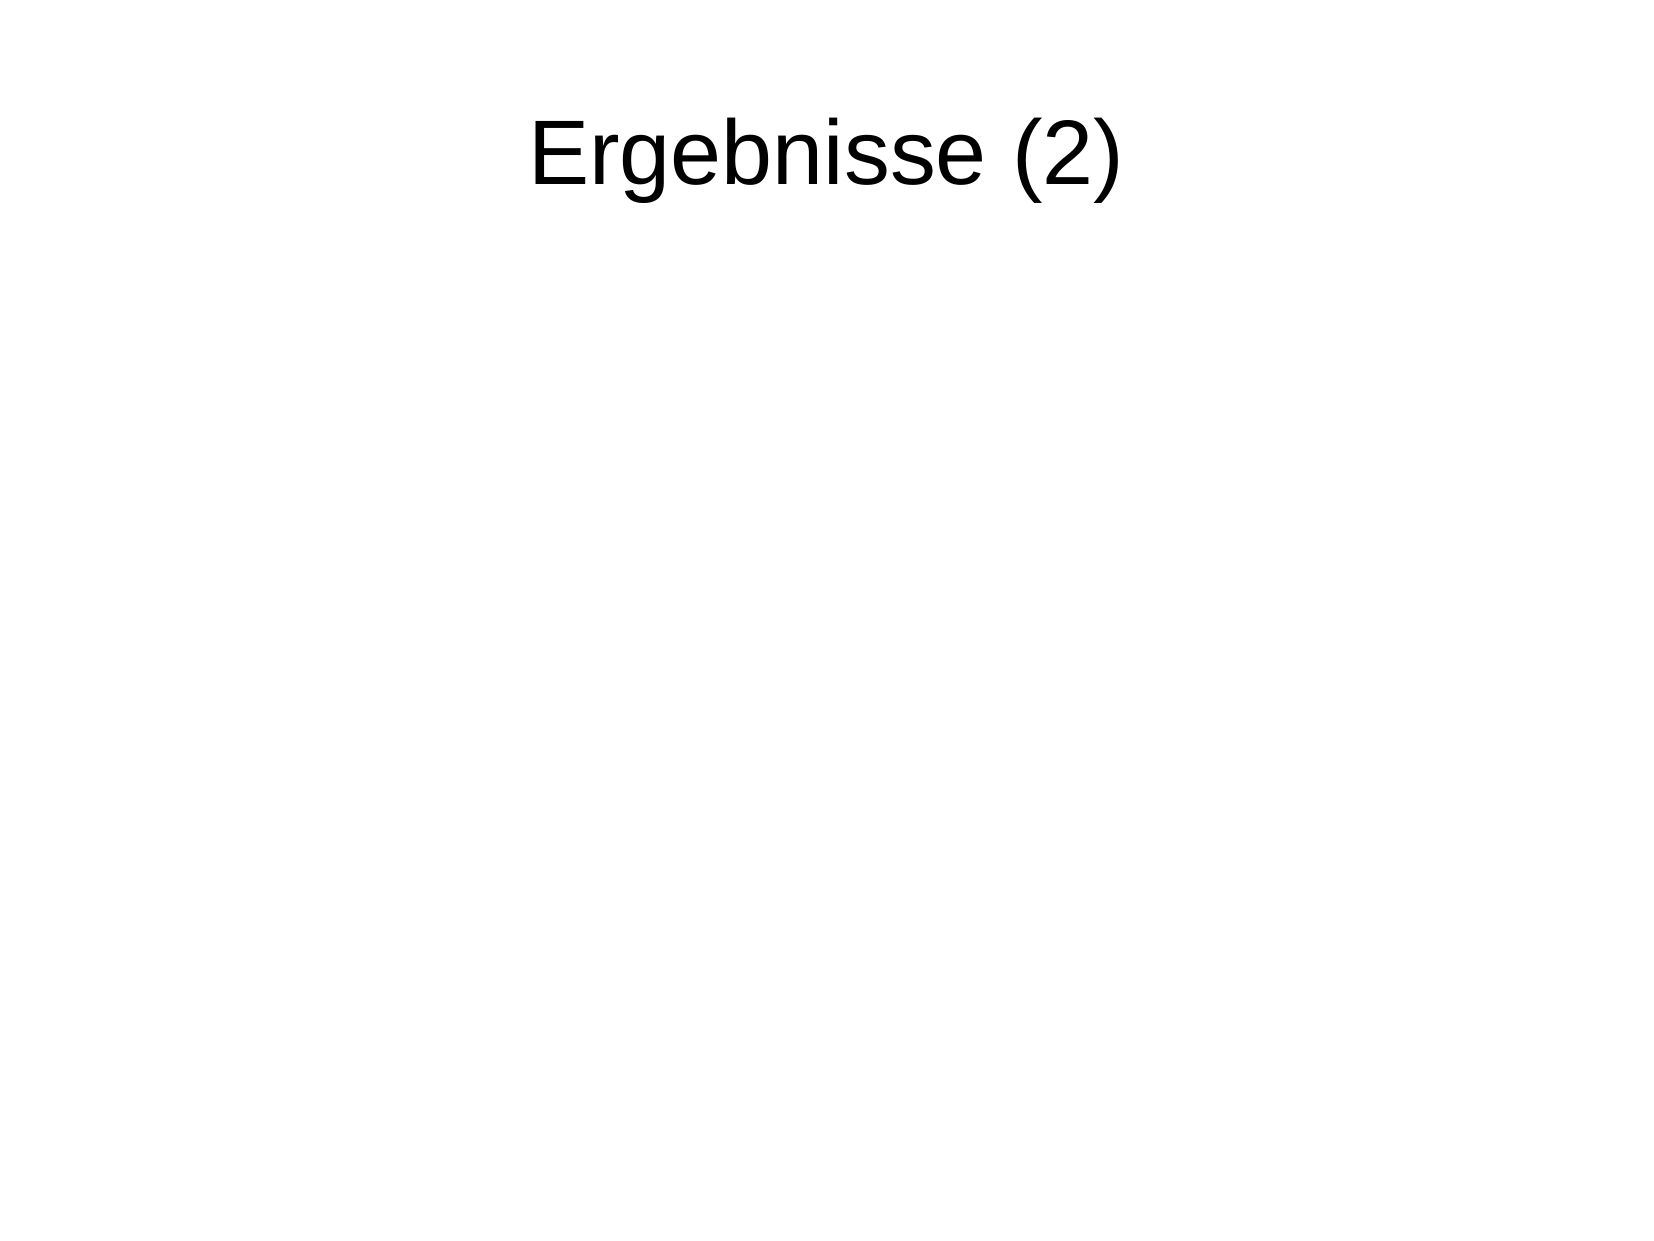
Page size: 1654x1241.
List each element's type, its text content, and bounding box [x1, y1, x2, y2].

title Ergebnisse (2) [82, 56, 1571, 250]
